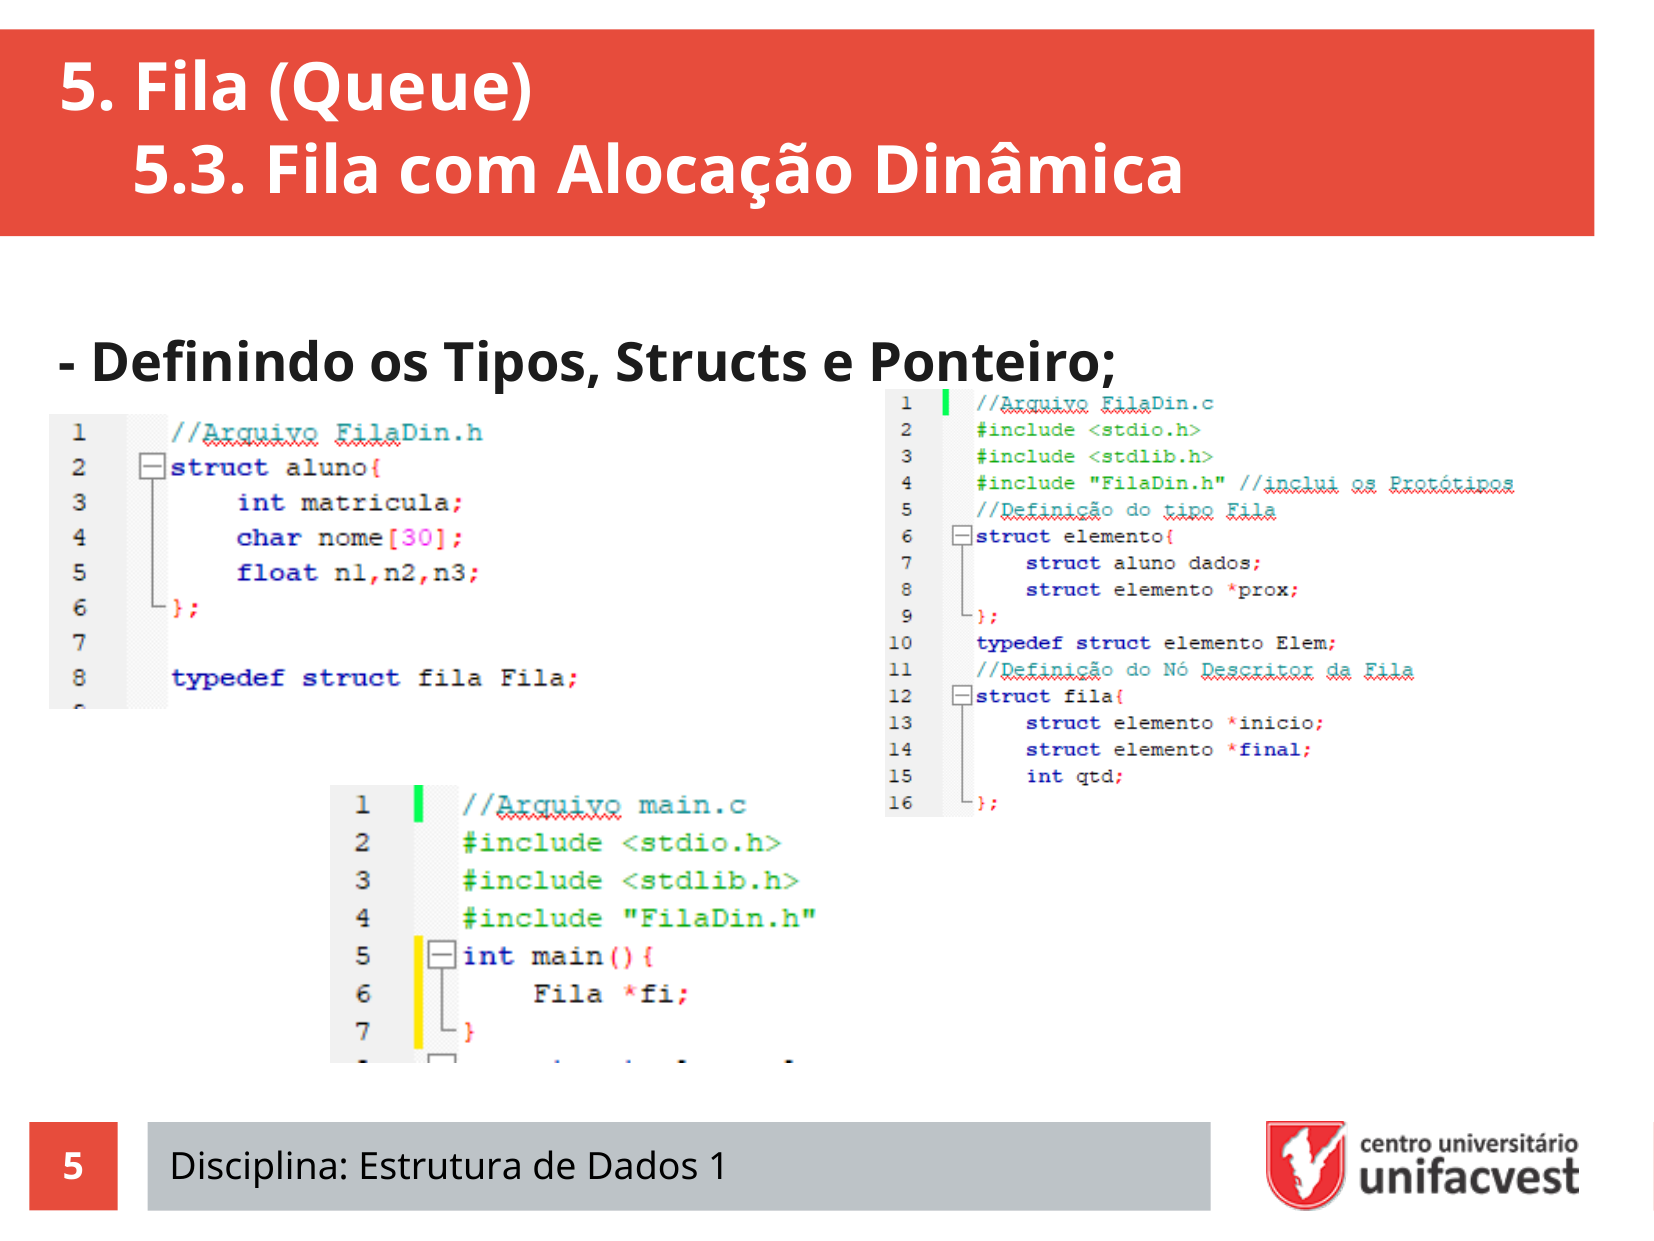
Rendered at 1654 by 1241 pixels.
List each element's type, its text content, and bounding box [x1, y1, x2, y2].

picture [49, 414, 607, 709]
picture [885, 389, 1538, 817]
picture [330, 785, 836, 1063]
text_box Disciplina: Estrutura de Dados 1 [154, 1132, 1205, 1196]
text_box [1238, 1120, 1654, 1212]
picture [1266, 1121, 1579, 1211]
list - Definindo os Tipos, Structs e Ponteiro; [59, 324, 1566, 1093]
title 5. Fila (Queue) 5.3. Fila com Alocação Dinâmica [59, 59, 1595, 207]
